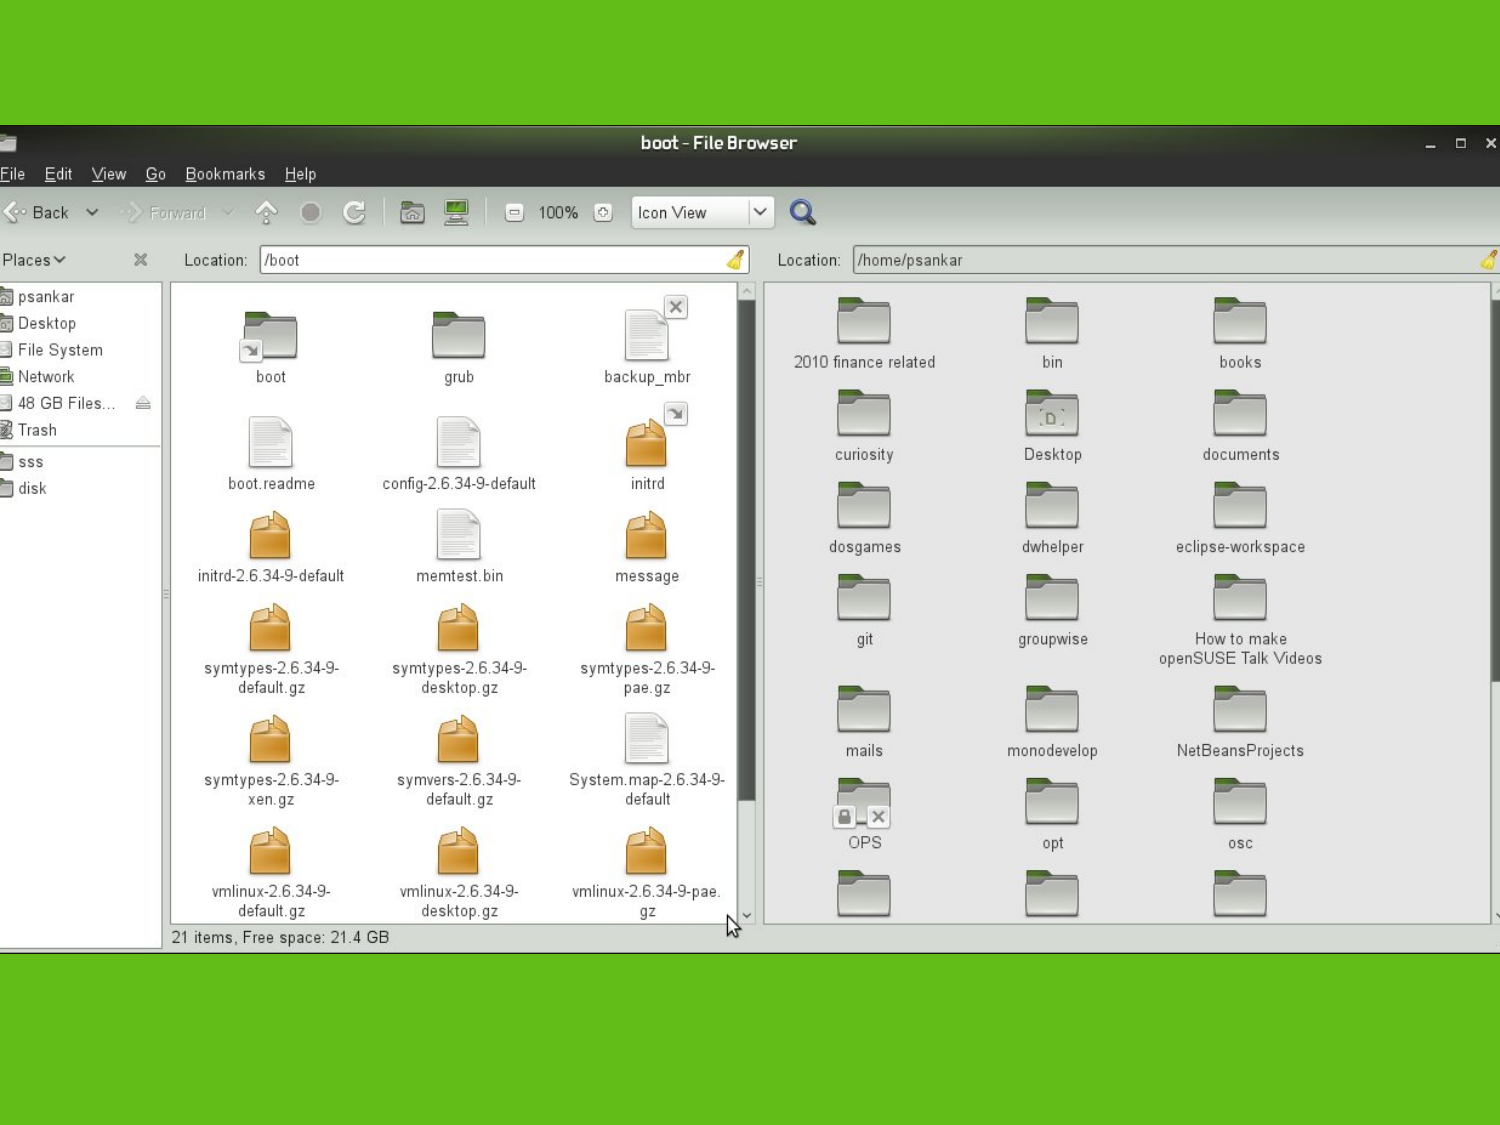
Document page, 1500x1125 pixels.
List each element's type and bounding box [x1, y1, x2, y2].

picture [0, 125, 1500, 954]
